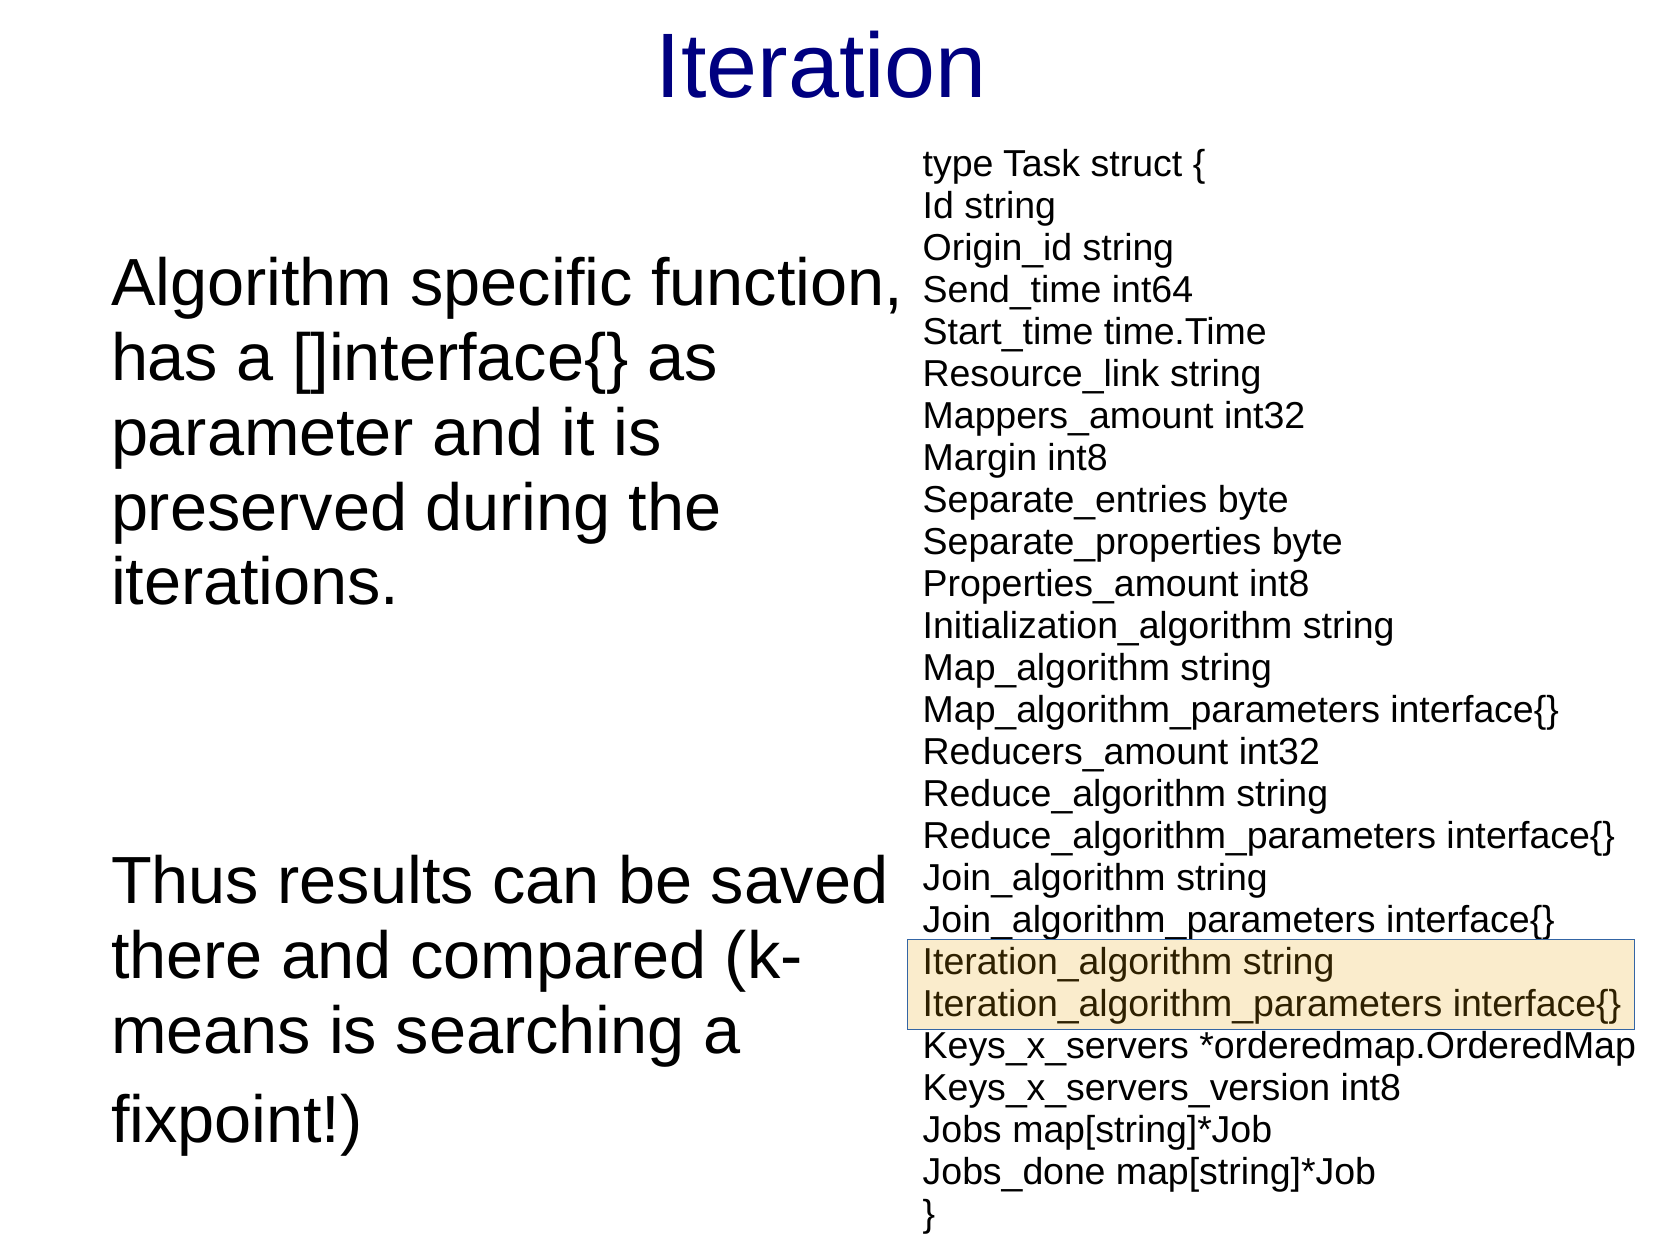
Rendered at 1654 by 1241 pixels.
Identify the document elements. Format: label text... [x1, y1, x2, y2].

title Iteration [532, 5, 1111, 127]
text_box [907, 939, 1635, 1030]
text_box type Task struct { Id string Origin_id string Send_time int64 Start_time time.Time Resource_link string Mappers_amount int32 Margin int8 Separate_entries byte Separate_properties byte Properties_amount int8 Initialization_algorithm string Map_algorithm string Map_algorithm_parameters interface{} Reducers_amount int32 Reduce_algorithm string Reduce_algorithm_parameters interface{} Join_algorithm string Join_algorithm_parameters interface{} Iteration_algorithm string Iteration_algorithm_parameters interface{} Keys_x_servers *orderedmap.OrderedMap Keys_x_servers_version int8 Jobs map[string]*Job Jobs_done map[string]*Job } [907, 135, 1654, 1241]
text_box Algorithm specific function, has a []interface{} as parameter and it is preserved during the iterations. Thus results can be saved there and compared (k-means is searching a fixpoint!) [96, 237, 907, 1168]
